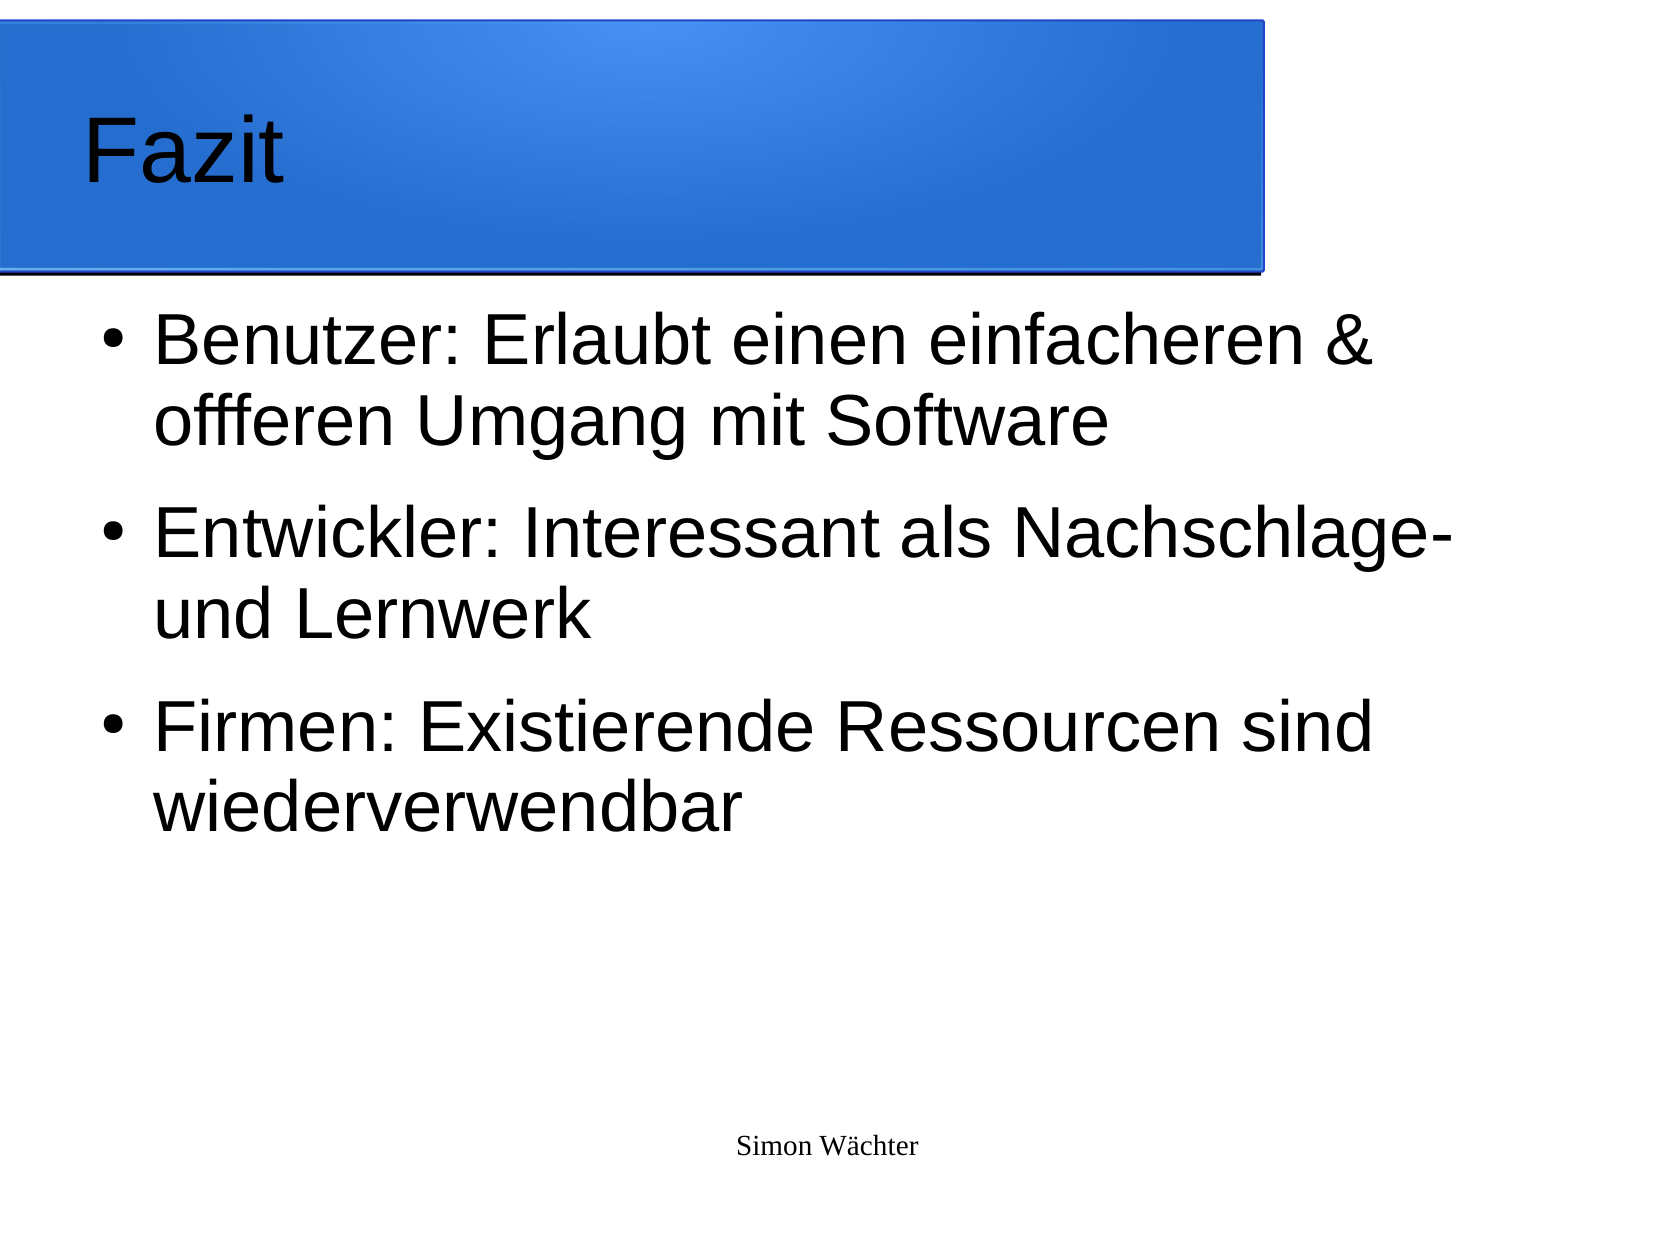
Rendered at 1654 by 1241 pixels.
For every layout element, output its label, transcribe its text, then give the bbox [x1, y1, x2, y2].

list Benutzer: Erlaubt einen einfacheren & offferen Umgang mit Software Entwickler: Interessant als Nachschlage- und Lernwerk Firmen: Existierende Ressourcen sind wiederverwendbar [82, 299, 1571, 1019]
title Fazit [82, 47, 1235, 252]
